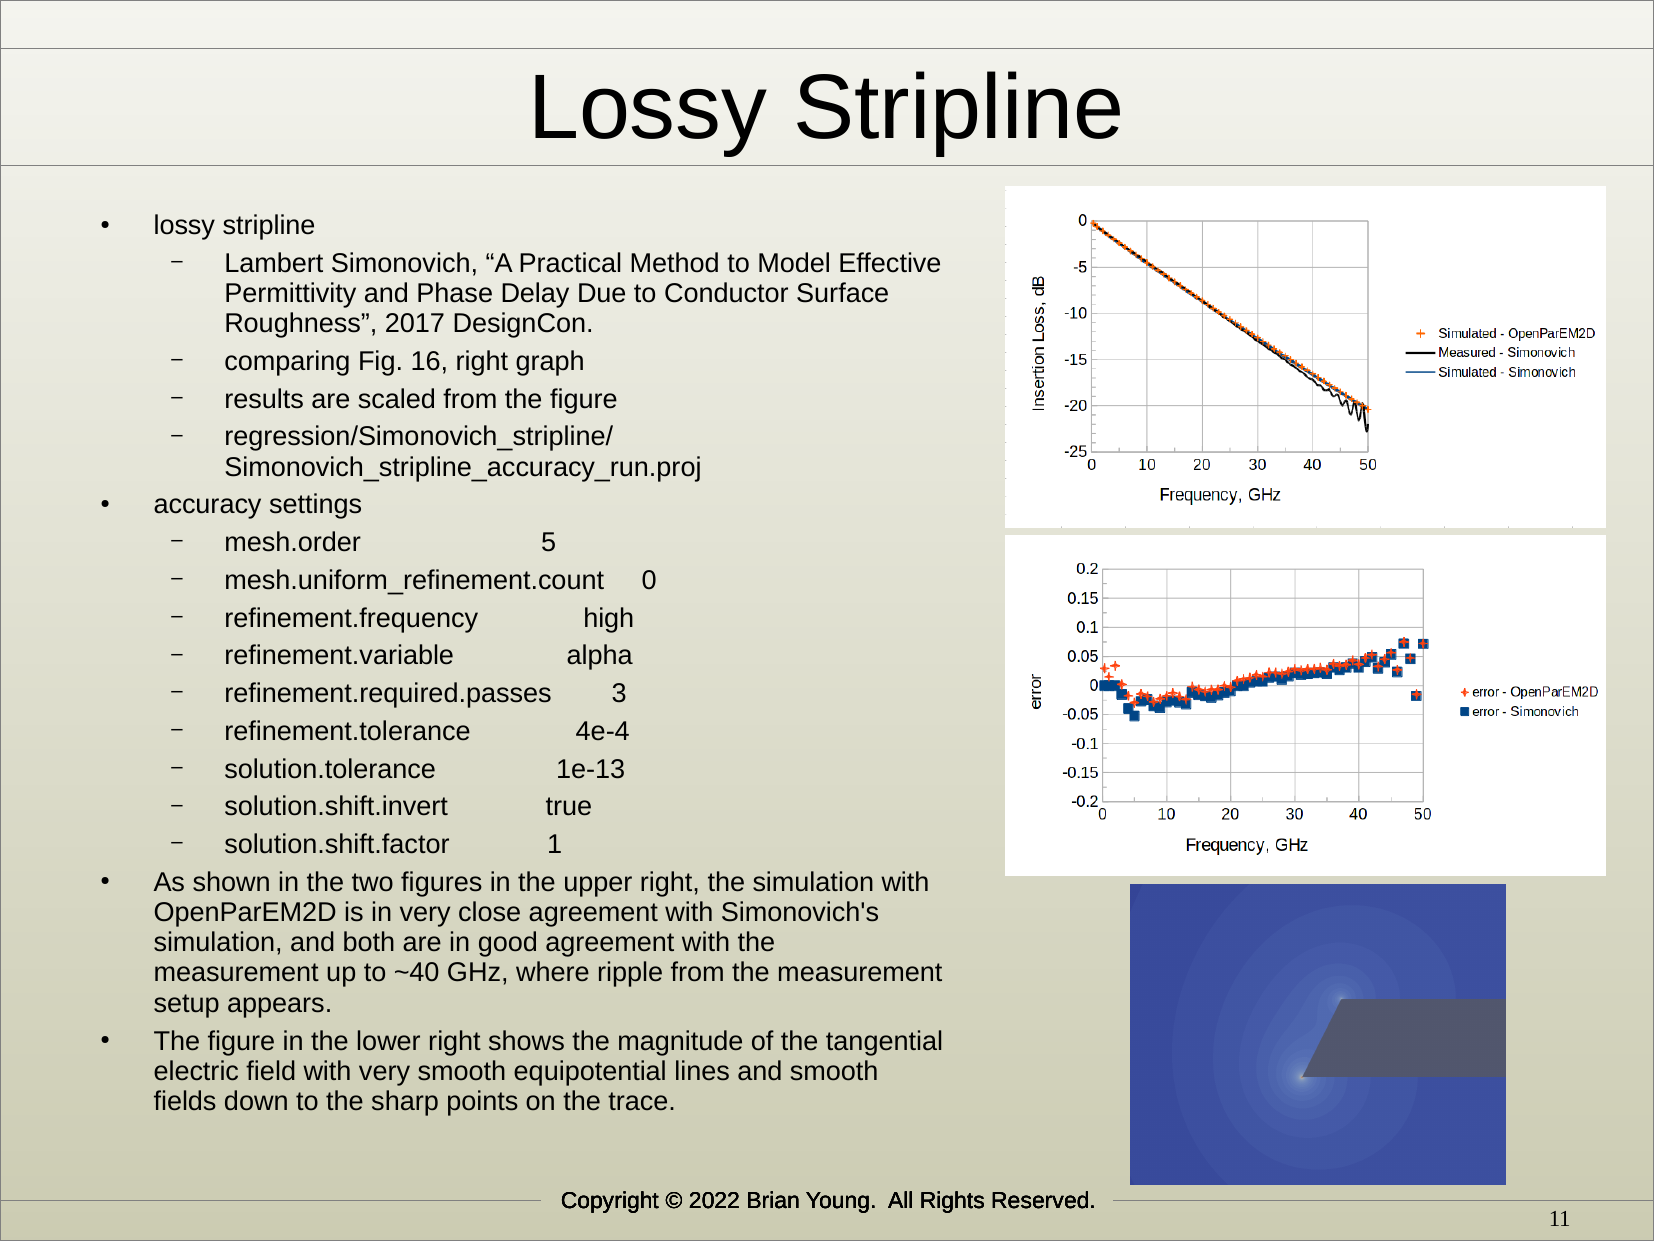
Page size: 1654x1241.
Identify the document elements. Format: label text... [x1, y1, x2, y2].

picture [1005, 186, 1606, 528]
list lossy stripline Lambert Simonovich, “A Practical Method to Model Effective Permittivity and Phase Delay Due to Conductor Surface Roughness”, 2017 DesignCon. comparing Fig. 16, right graph results are scaled from the figure regression/Simonovich_stripline/Simonovich_stripline_accuracy_run.proj accuracy settings mesh.order 5 mesh.uniform_refinement.count 0 refinement.frequency high refinement.variable alpha refinement.required.passes 3 refinement.tolerance 4e-4 solution.tolerance 1e-13 solution.shift.invert true solution.shift.factor 1 As shown in the two figures in the upper right, the simulation with OpenParEM2D is in very close agreement with Simonovich's simulation, and both are in good agreement with the measurement up to ~40 GHz, where ripple from the measurement setup appears. The figure in the lower right shows the magnitude of the tangential electric field with very smooth equipotential lines and smooth fields down to the sharp points on the trace. [82, 210, 946, 1117]
picture [1005, 535, 1606, 876]
picture [1130, 884, 1506, 1186]
title Lossy Stripline [82, 49, 1571, 166]
